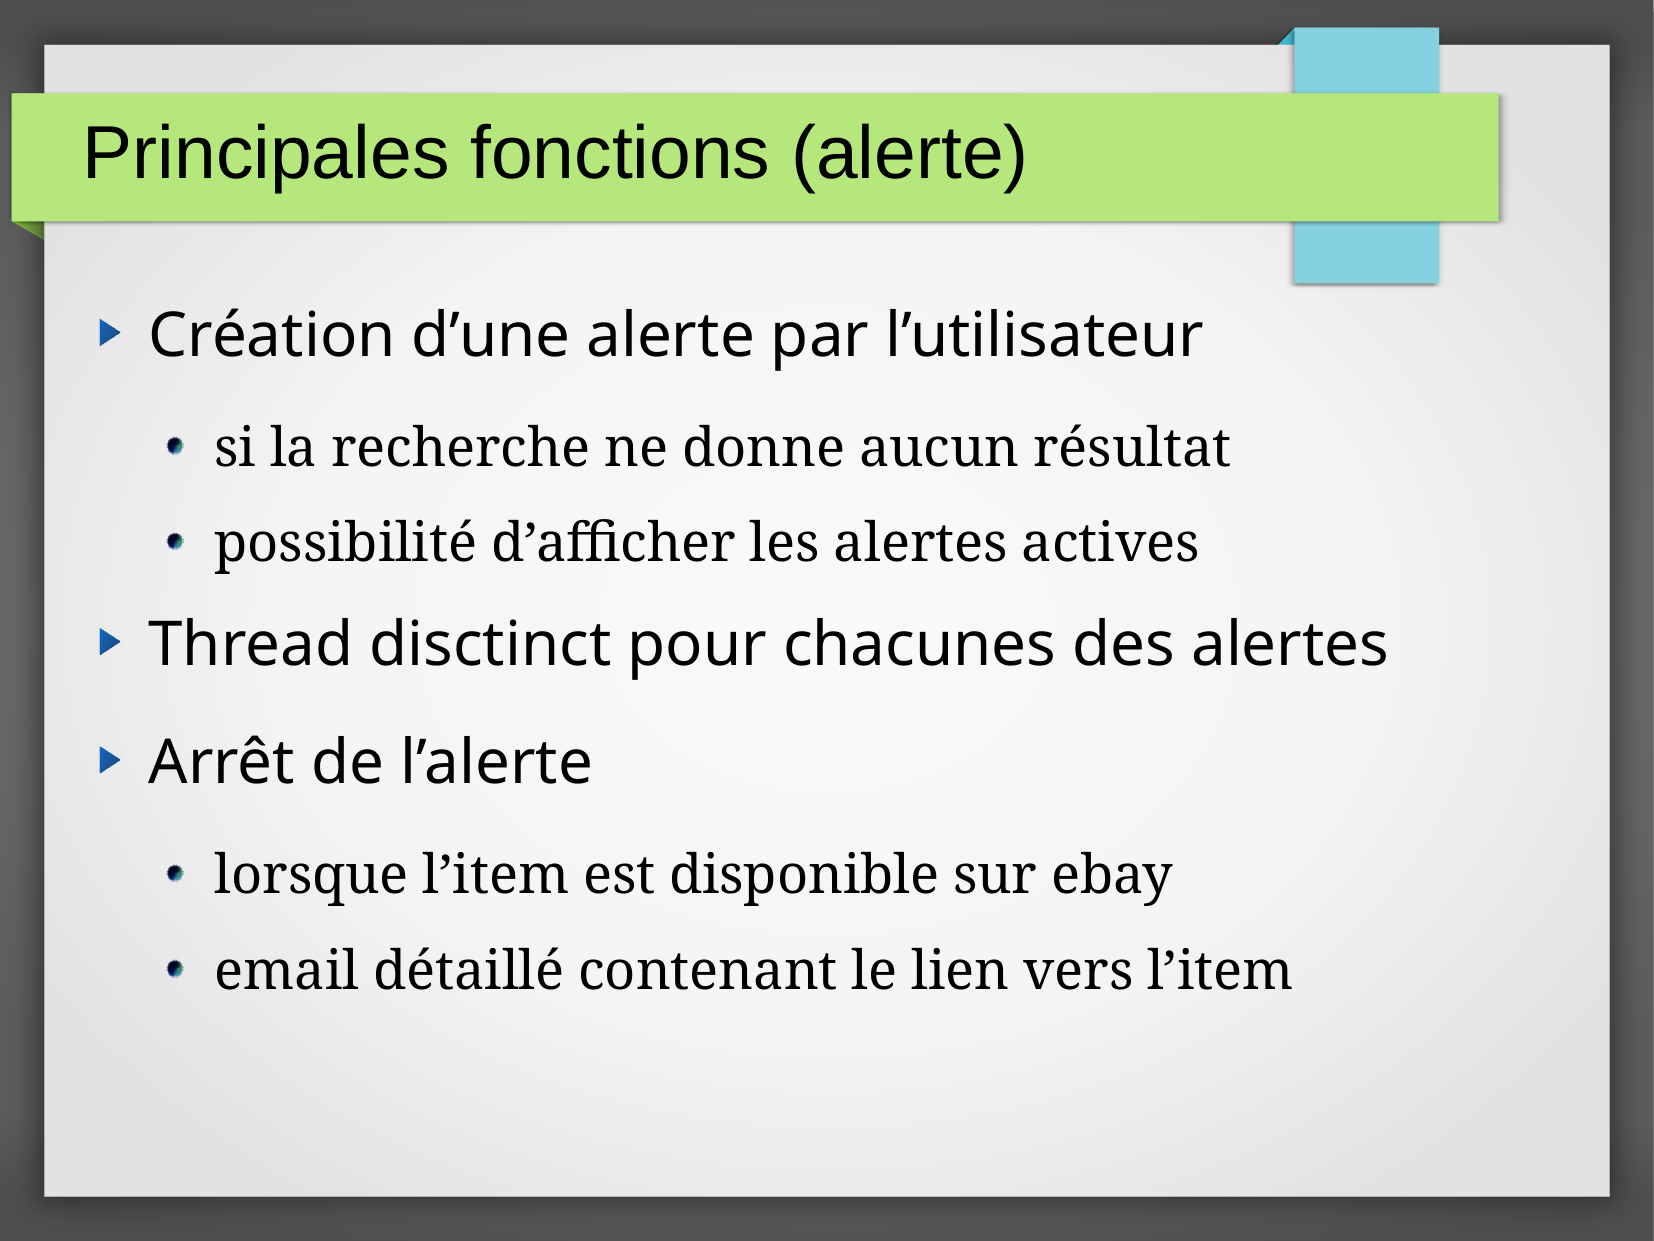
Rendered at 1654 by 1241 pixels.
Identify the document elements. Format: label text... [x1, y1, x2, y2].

title Principales fonctions (alerte) [82, 49, 1571, 257]
picture [0, 0, 1654, 1241]
list Création d’une alerte par l’utilisateur si la recherche ne donne aucun résultat possibilité d’afficher les alertes actives Thread disctinct pour chacunes des alertes Arrêt de l’alerte lorsque l’item est disponible sur ebay email détaillé contenant le lien vers l’item [82, 290, 1571, 1010]
